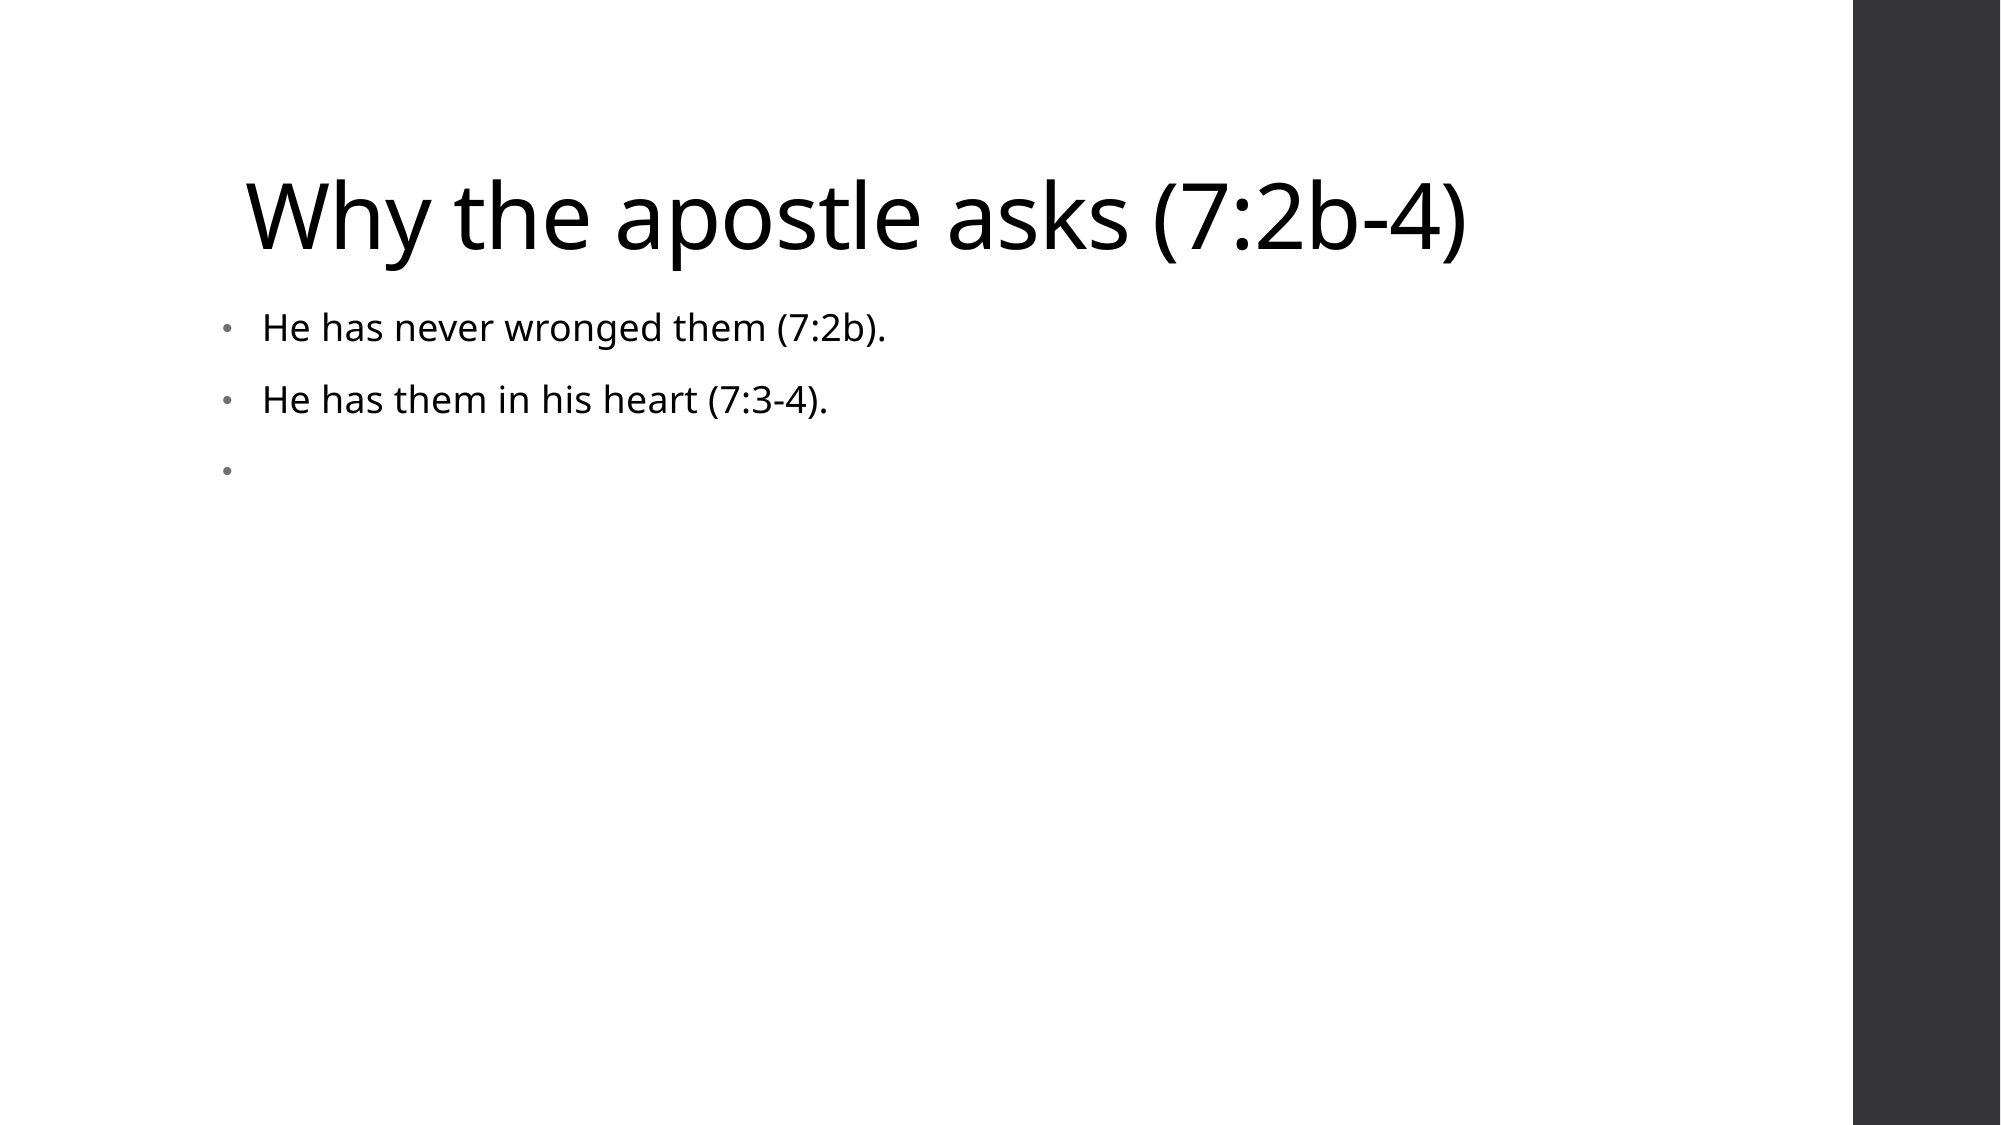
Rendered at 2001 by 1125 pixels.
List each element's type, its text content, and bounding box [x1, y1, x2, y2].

list He has never wronged them (7:2b). He has them in his heart (7:3-4). [206, 299, 1617, 1014]
title Why the apostle asks (7:2b-4) [206, 60, 1797, 278]
